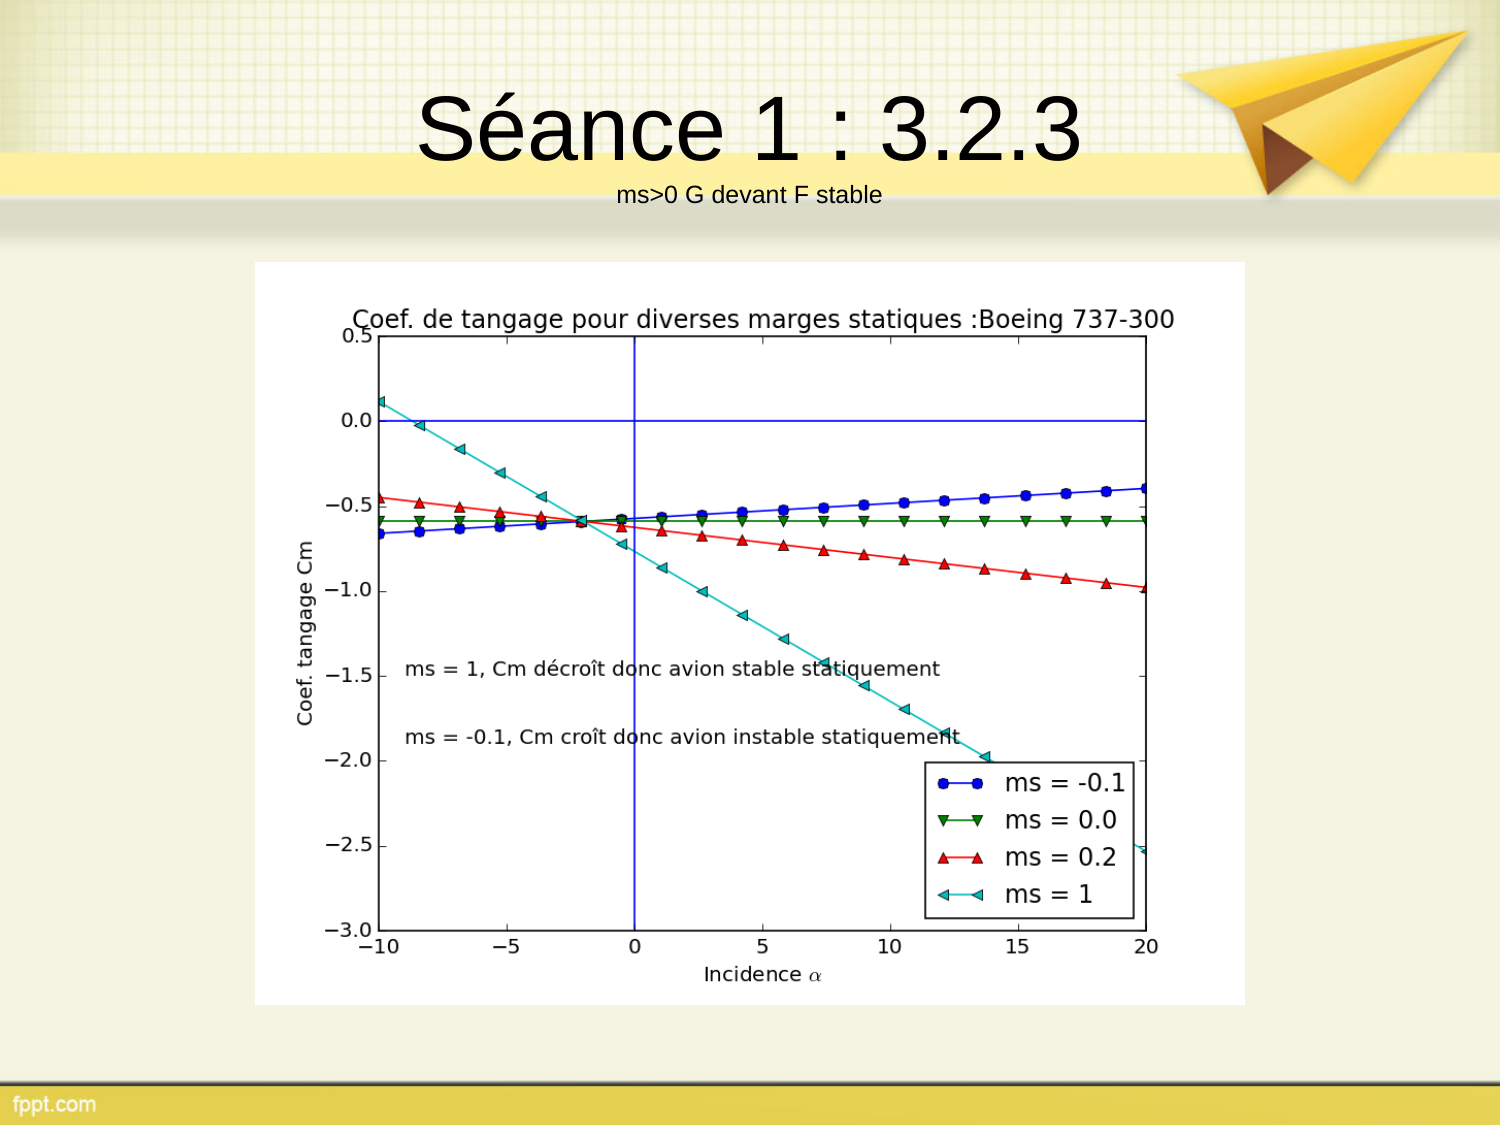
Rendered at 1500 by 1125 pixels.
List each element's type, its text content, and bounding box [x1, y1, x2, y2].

picture [0, 0, 1500, 1125]
title Séance 1 : 3.2.3 ms>0 G devant F stable [75, 45, 1426, 233]
